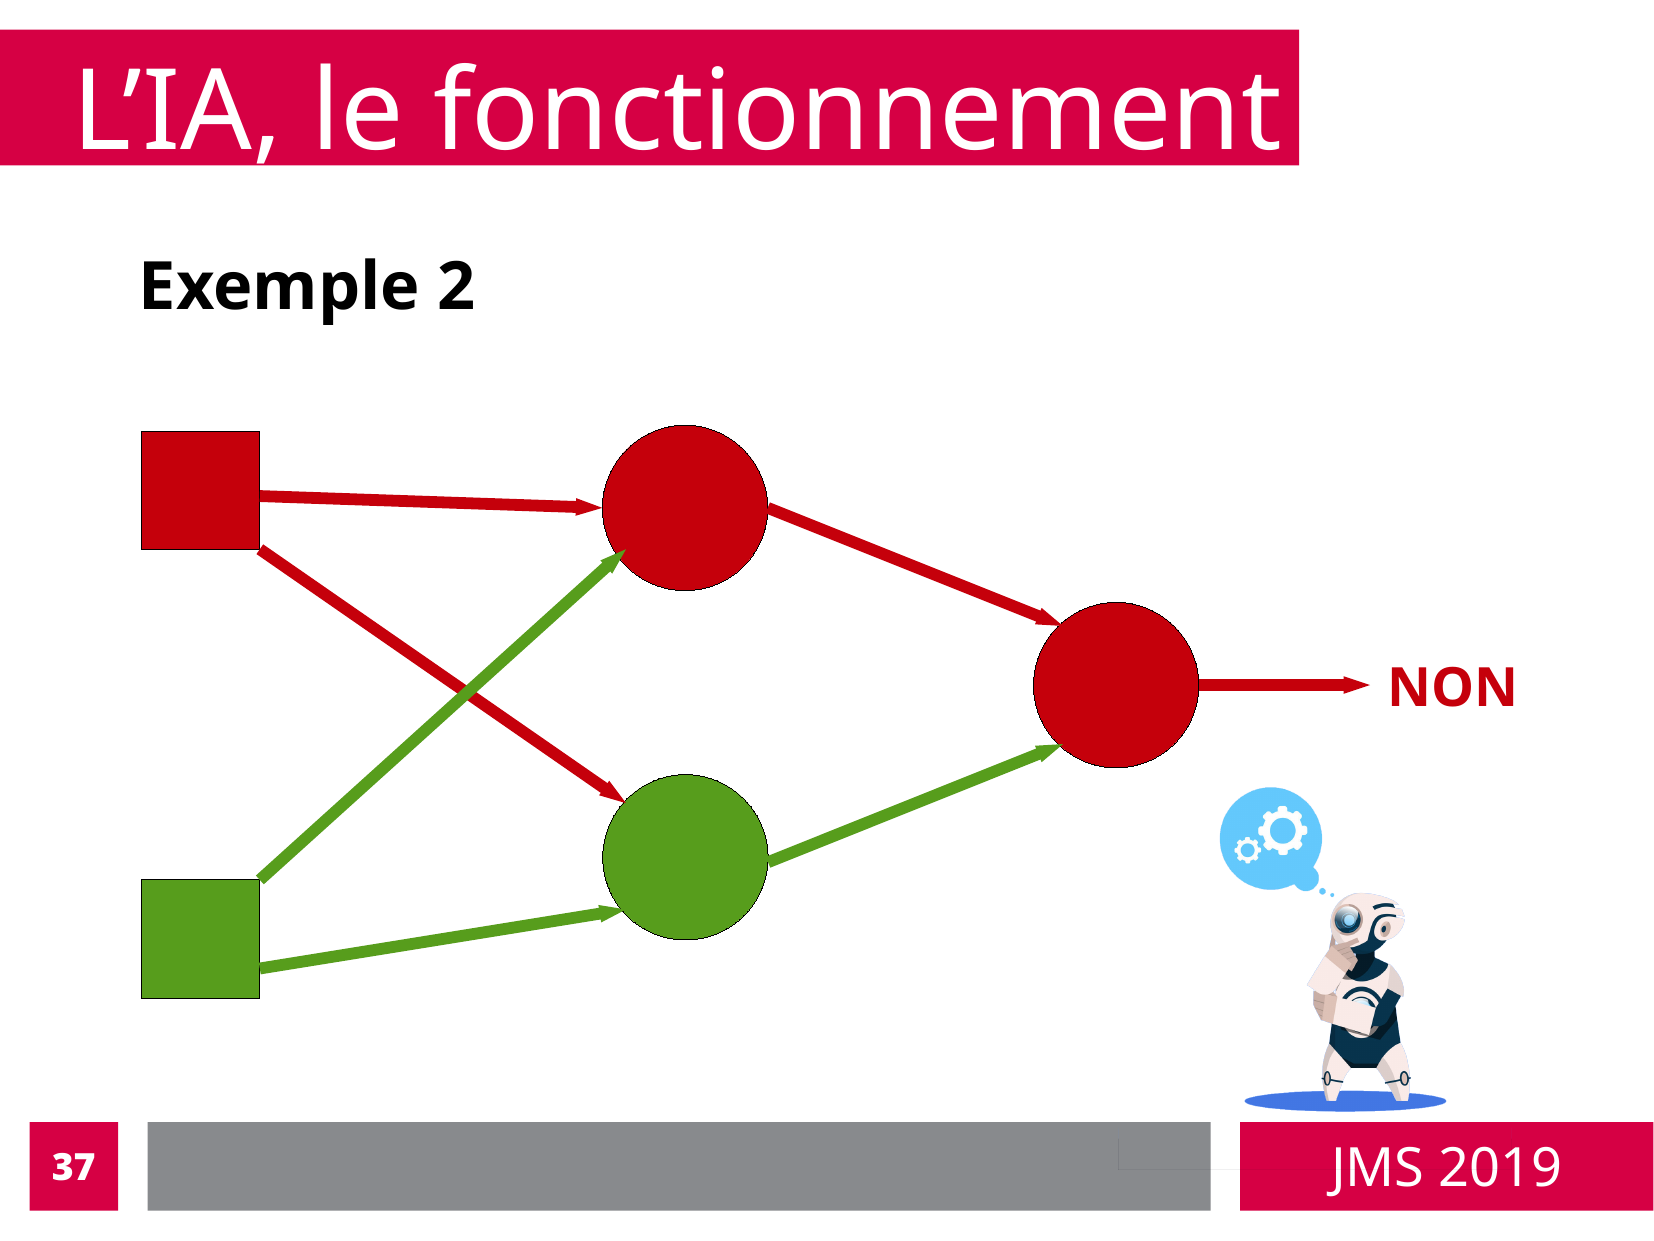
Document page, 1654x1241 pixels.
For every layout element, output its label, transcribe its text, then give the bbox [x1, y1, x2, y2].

picture [1118, 744, 1512, 1170]
text_box [602, 774, 769, 940]
text_box Exemple 2 [0, 237, 615, 330]
title L’IA, le fonctionnement [0, 29, 1371, 178]
text_box [141, 879, 260, 999]
text_box [1033, 602, 1199, 768]
text_box NON [1328, 646, 1577, 724]
text_box [602, 425, 768, 591]
text_box [141, 431, 260, 550]
